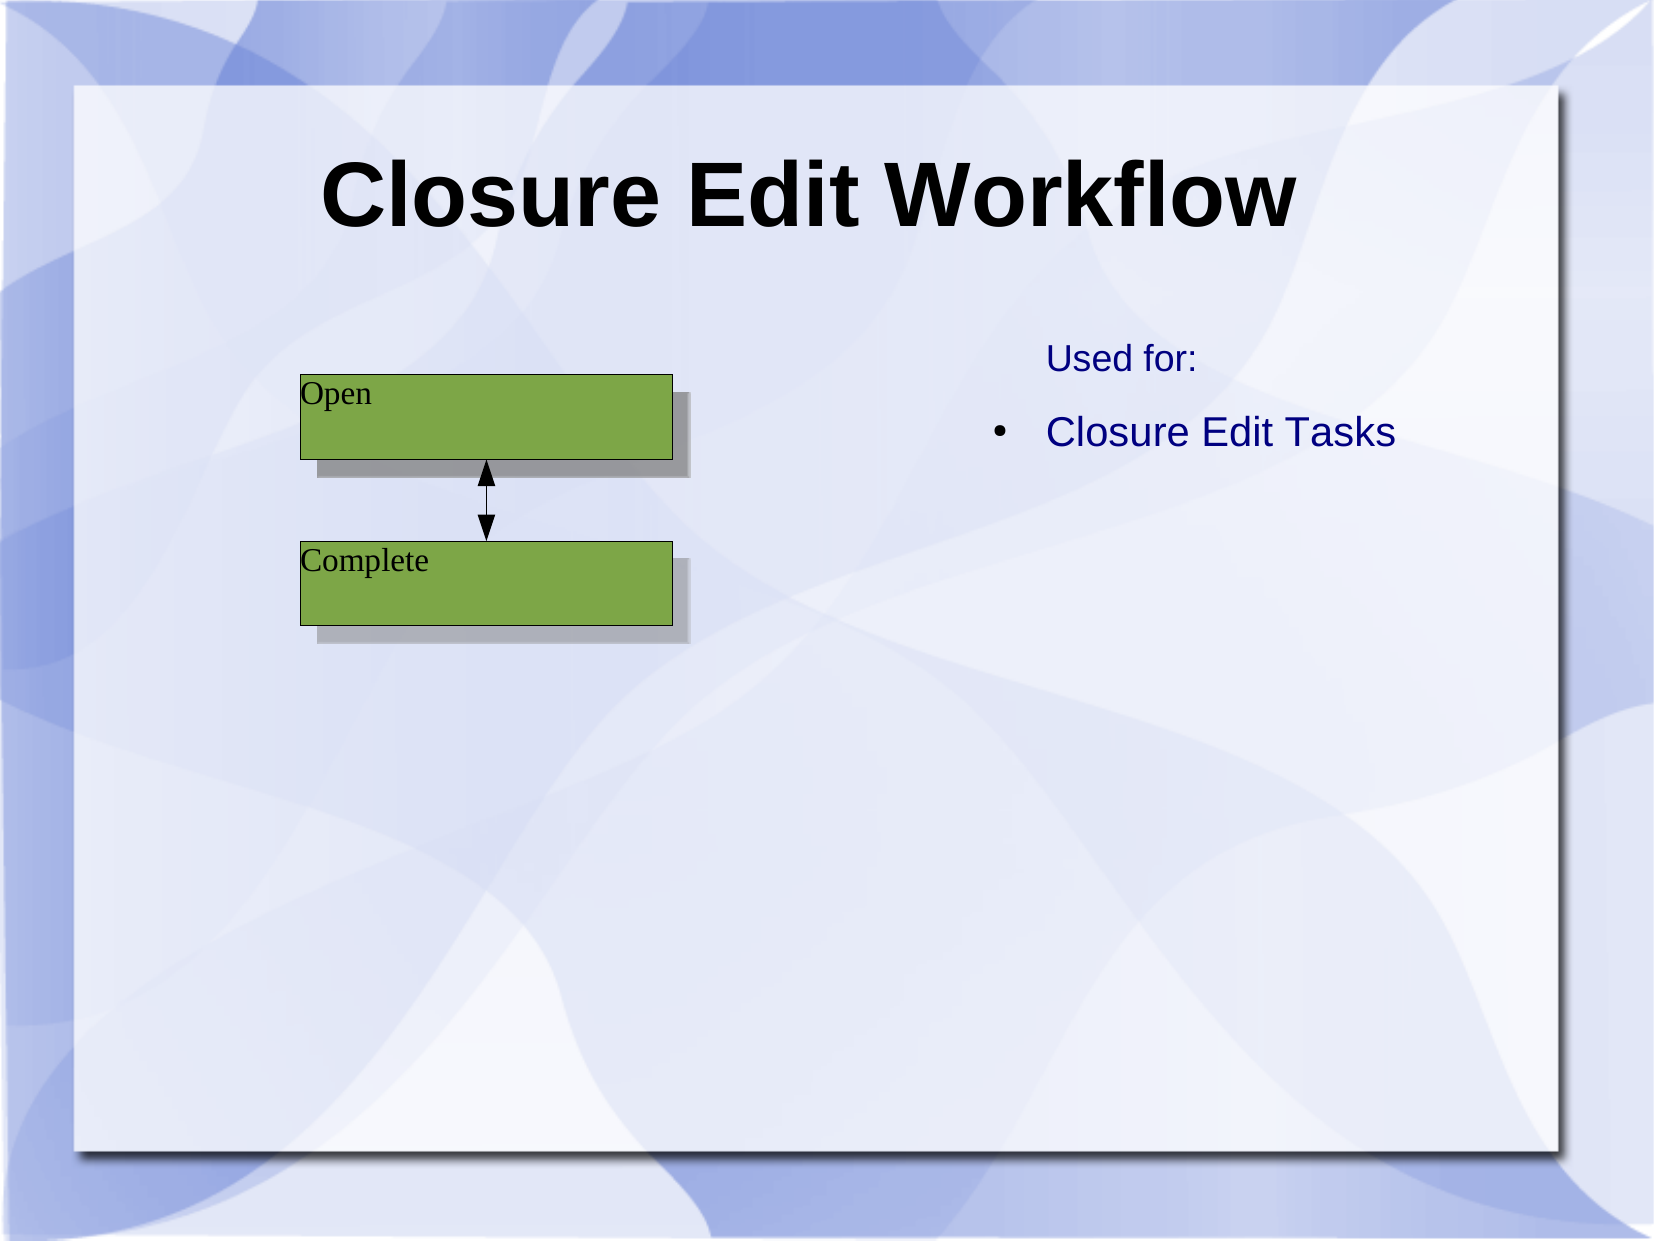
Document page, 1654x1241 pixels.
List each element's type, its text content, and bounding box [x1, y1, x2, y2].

picture [0, 0, 1654, 1241]
text_box Open [300, 374, 673, 460]
list Used for: Closure Edit Tasks [975, 337, 1613, 751]
text_box Complete [300, 541, 673, 626]
title Closure Edit Workflow [82, 90, 1536, 298]
